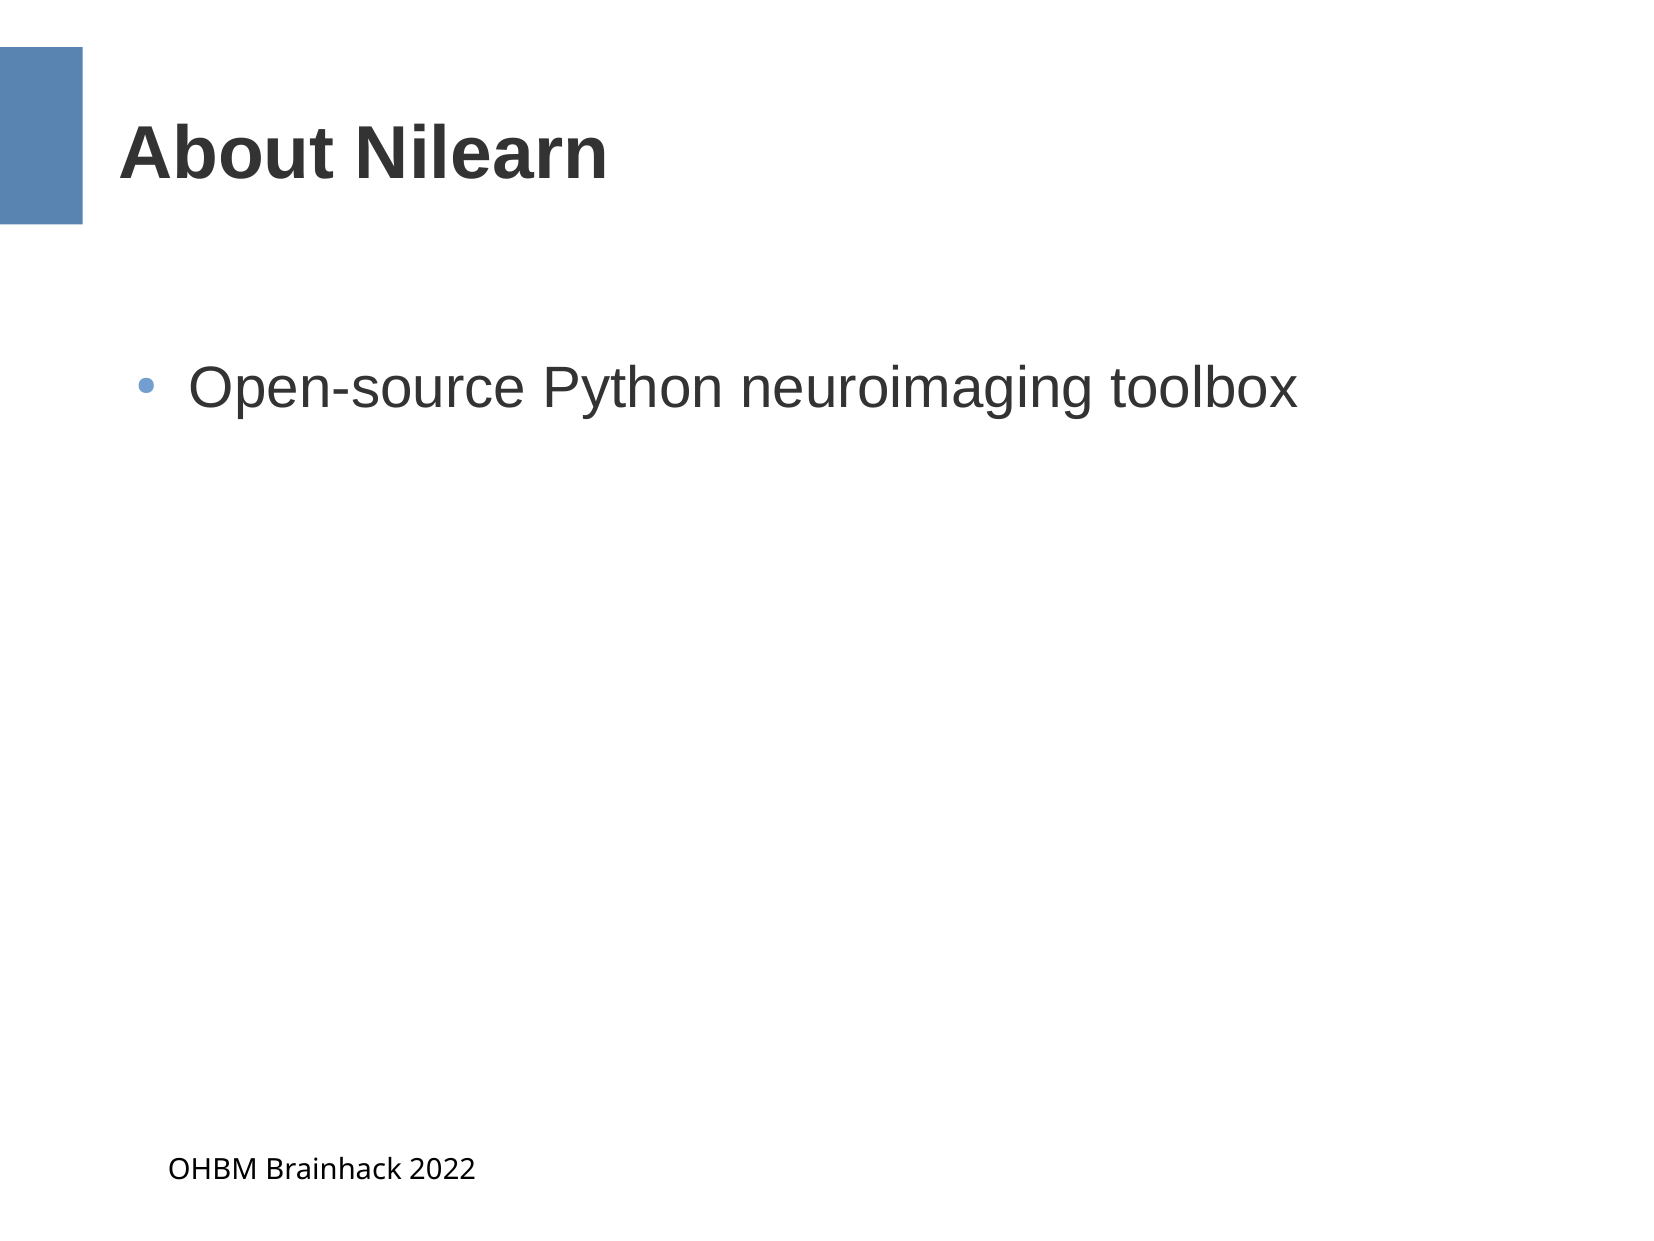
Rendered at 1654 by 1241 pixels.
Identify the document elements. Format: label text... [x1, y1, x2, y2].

list Open-source Python neuroimaging toolbox [118, 354, 1536, 1074]
title About Nilearn [118, 49, 1571, 257]
